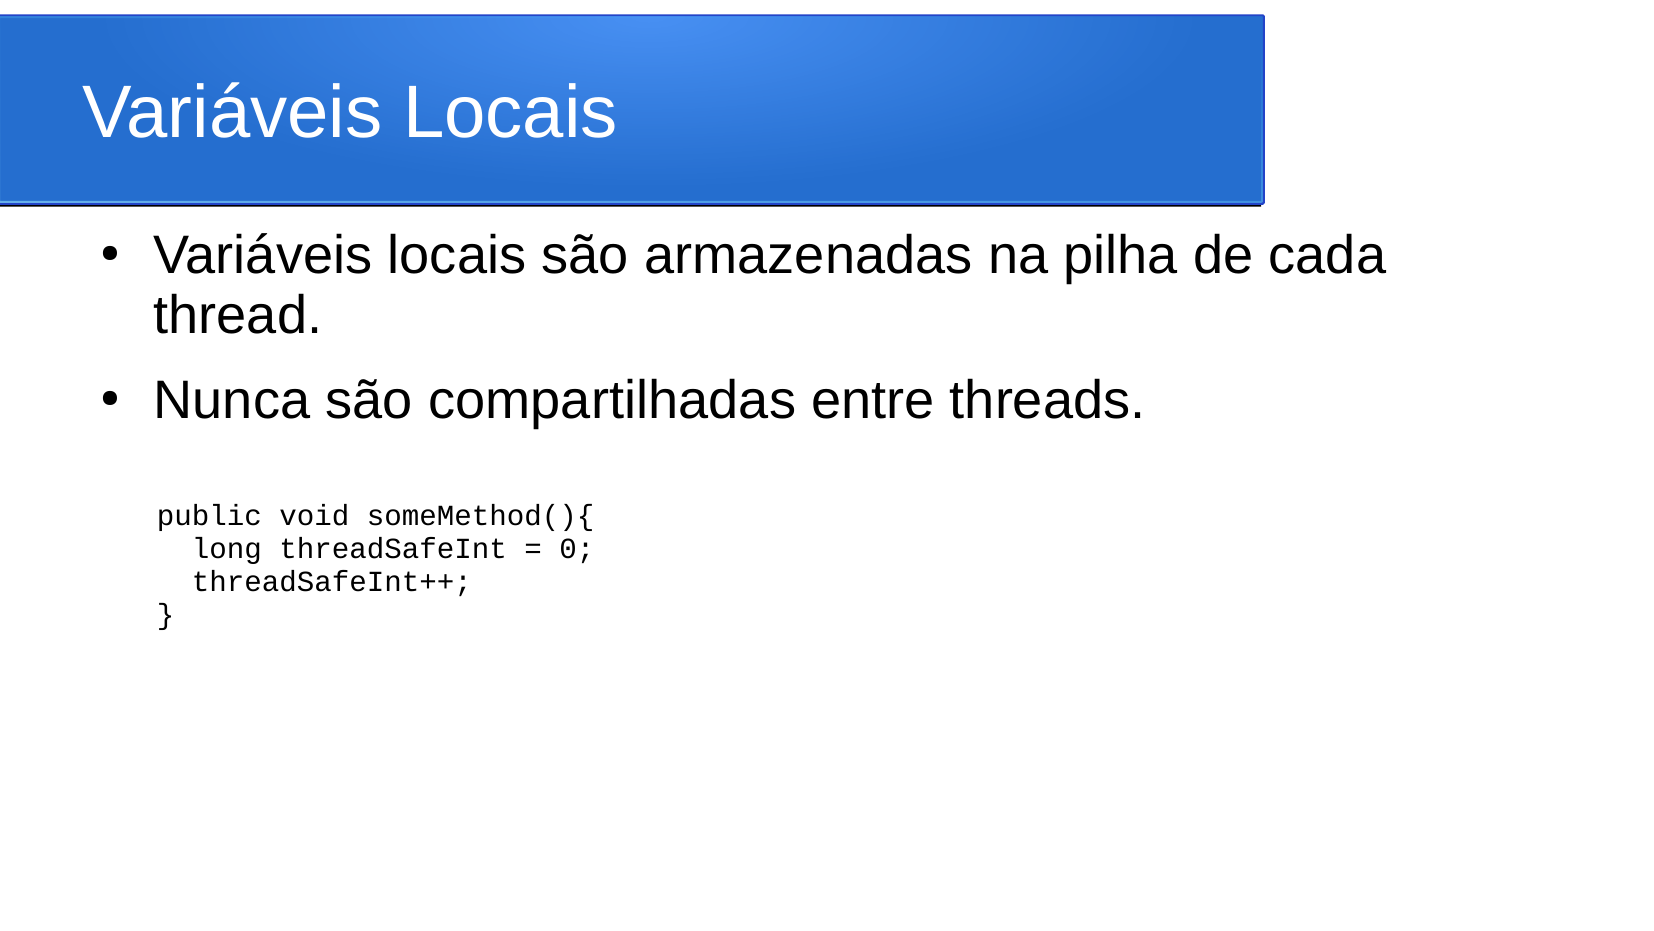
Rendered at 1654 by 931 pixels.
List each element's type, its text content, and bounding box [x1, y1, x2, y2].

title Variáveis Locais [82, 35, 1235, 189]
list Variáveis locais são armazenadas na pilha de cada thread. Nunca são compartilhadas entre threads. [82, 224, 1571, 764]
text_box public void someMethod(){ long threadSafeInt = 0; threadSafeInt++; } [142, 493, 1004, 641]
